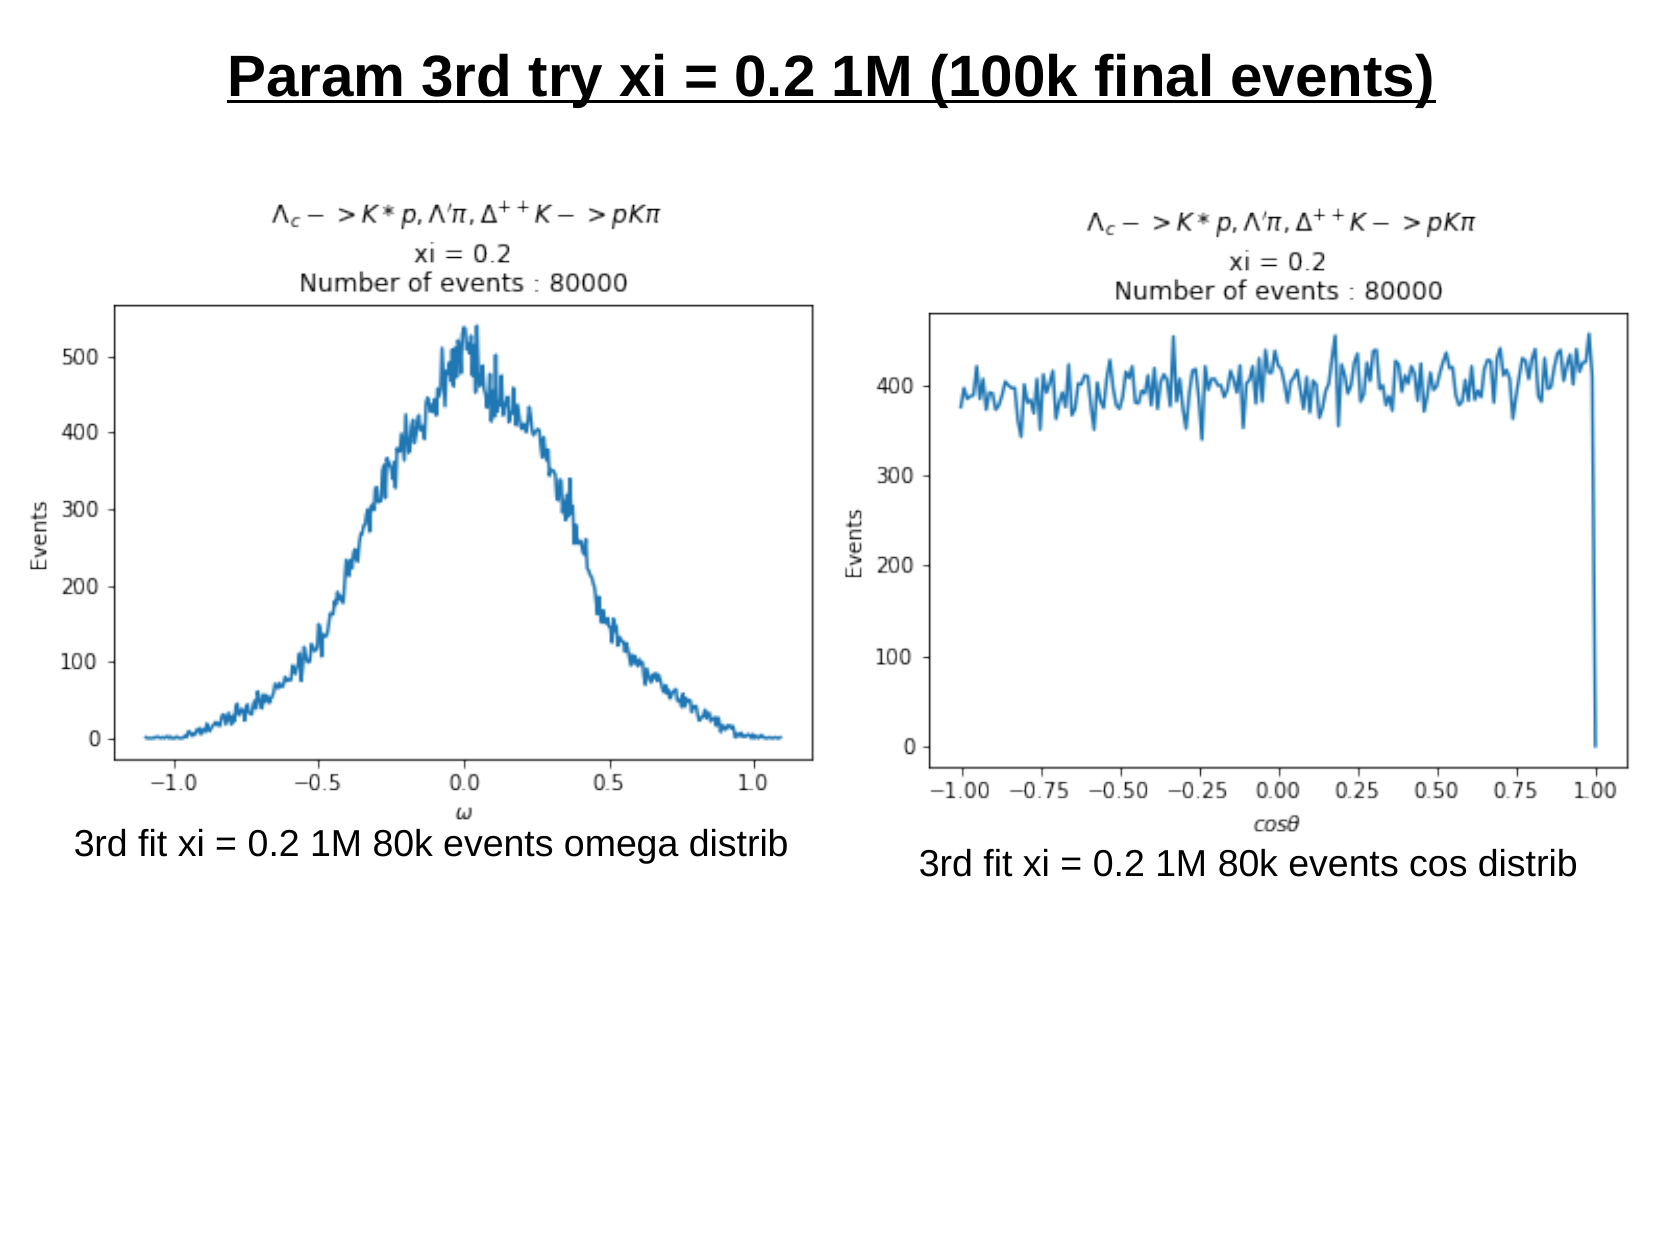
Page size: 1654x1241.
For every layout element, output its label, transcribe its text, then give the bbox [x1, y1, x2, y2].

text_box 3rd fit xi = 0.2 1M 80k events omega distrib [59, 839, 804, 872]
picture [831, 192, 1642, 851]
picture [16, 184, 827, 839]
text_box 3rd fit xi = 0.2 1M 80k events cos distrib [904, 851, 1593, 892]
text_box Param 3rd try xi = 0.2 1M (100k final events) [212, 36, 1451, 119]
